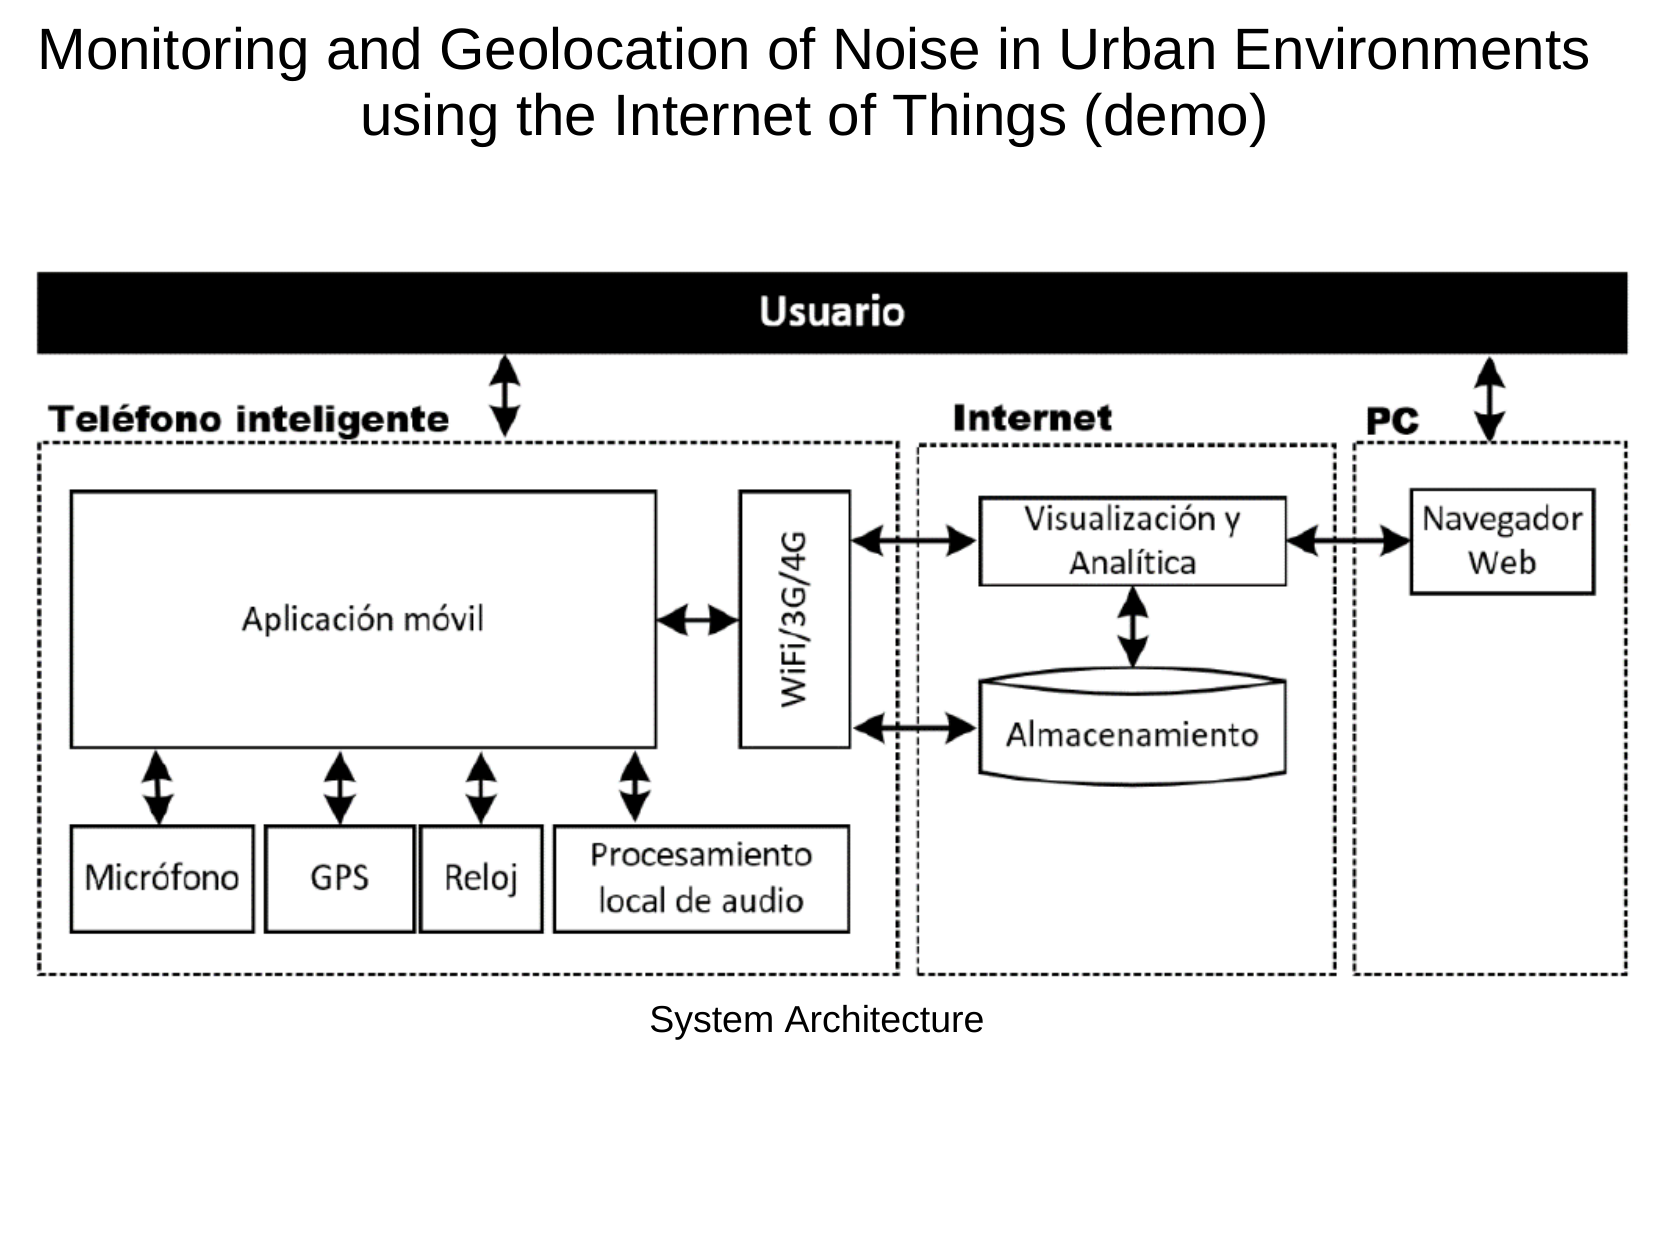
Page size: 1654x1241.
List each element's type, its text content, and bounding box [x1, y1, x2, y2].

text_box System Architecture [634, 991, 997, 1052]
picture [31, 266, 1634, 981]
title Monitoring and Geolocation of Noise in Urban Environments using the Internet of Things (demo) [35, 0, 1595, 184]
